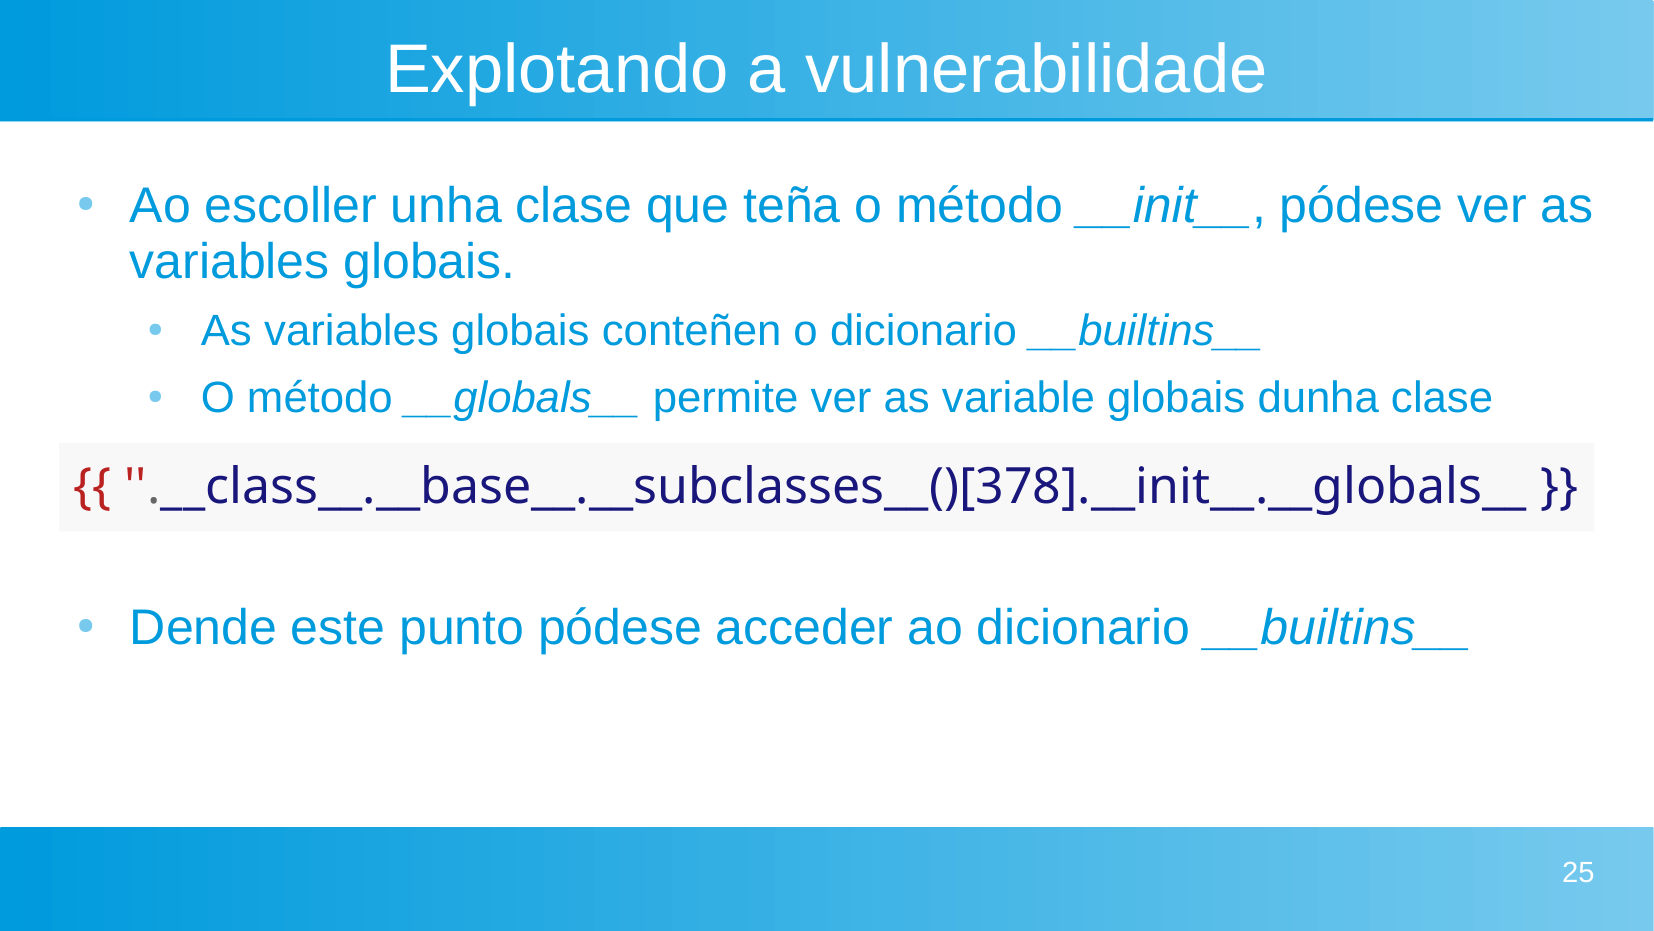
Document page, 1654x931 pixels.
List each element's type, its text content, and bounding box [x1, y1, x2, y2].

text_box {{ ''.__class__.__base__.__subclasses__()[378].__init__.__globals__ }} [59, 442, 1595, 532]
list Ao escoller unha clase que teña o método __init__, pódese ver as variables globais. As variables globais conteñen o dicionario __builtins__ O método __globals__ permite ver as variable globais dunha clase Dende este punto pódese acceder ao dicionario __builtins__ [59, 177, 1595, 442]
list Ao escoller unha clase que teña o método __init__, pódese ver as variables globais. As variables globais conteñen o dicionario __builtins__ O método __globals__ permite ver as variable globais dunha clase Dende este punto pódese acceder ao dicionario __builtins__ [59, 532, 1595, 768]
title Explotando a vulnerabilidade [59, 29, 1595, 108]
